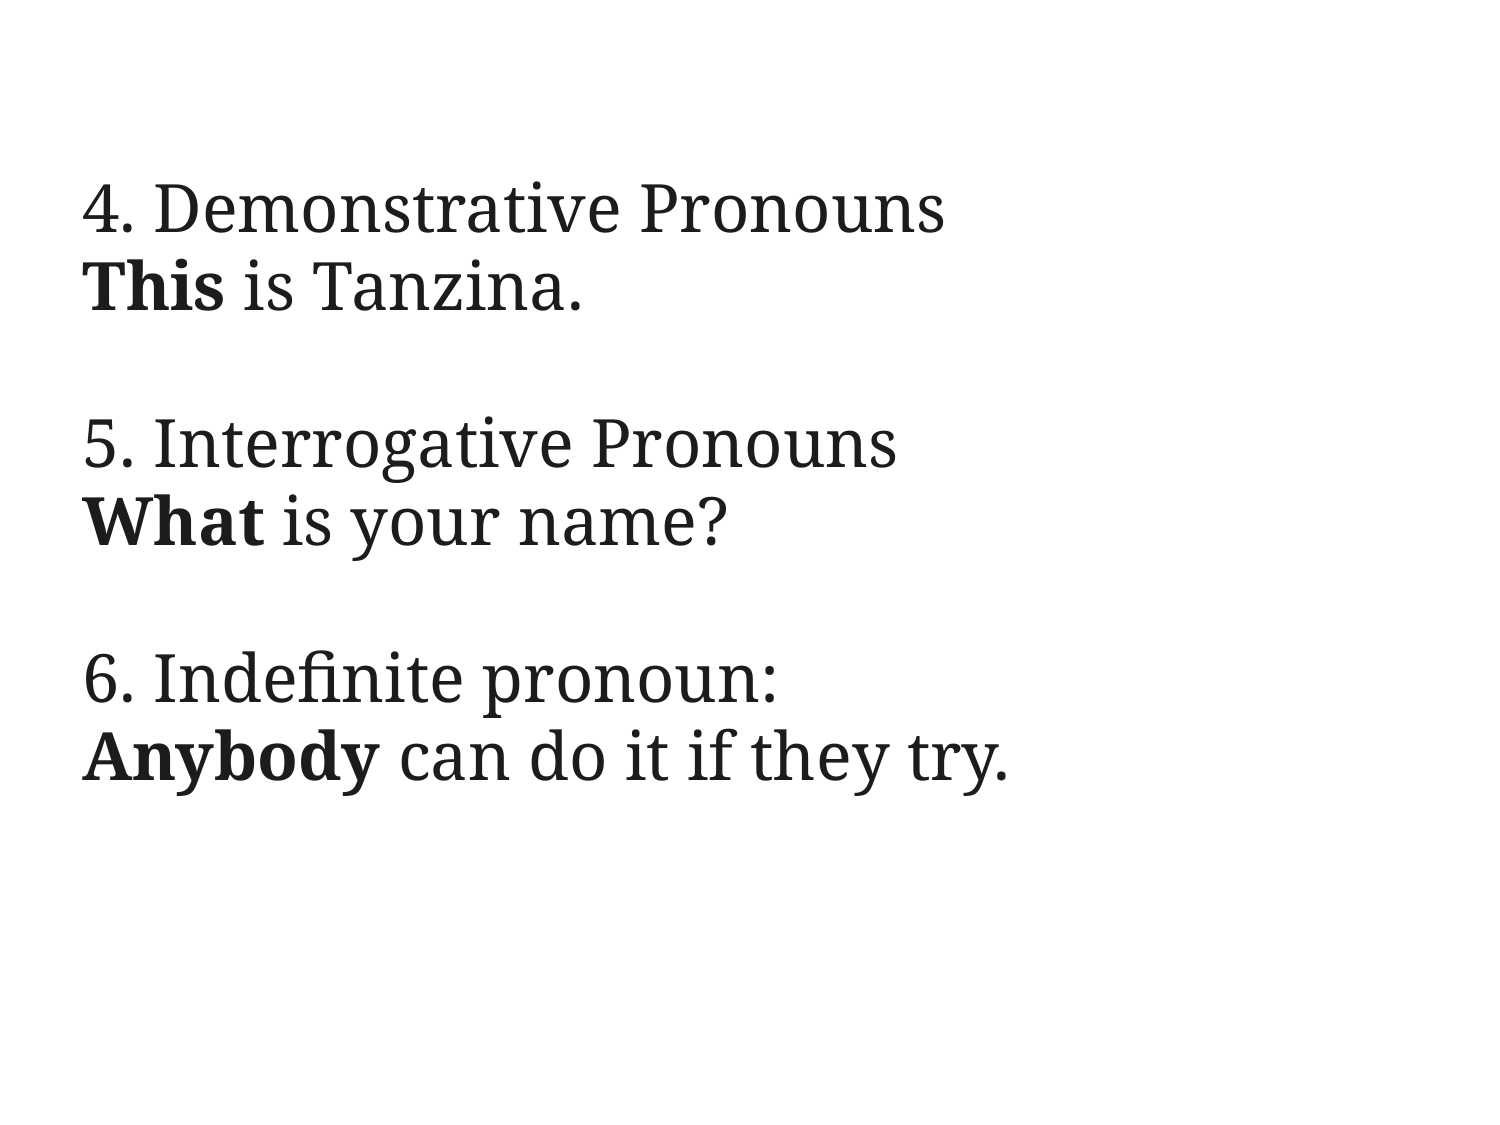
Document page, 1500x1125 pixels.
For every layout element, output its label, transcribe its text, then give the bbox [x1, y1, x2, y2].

text_box 4. Demonstrative Pronouns This is Tanzina. 5. Interrogative Pronouns What is your name? 6. Indefinite pronoun: Anybody can do it if they try. [82, 90, 1500, 1065]
